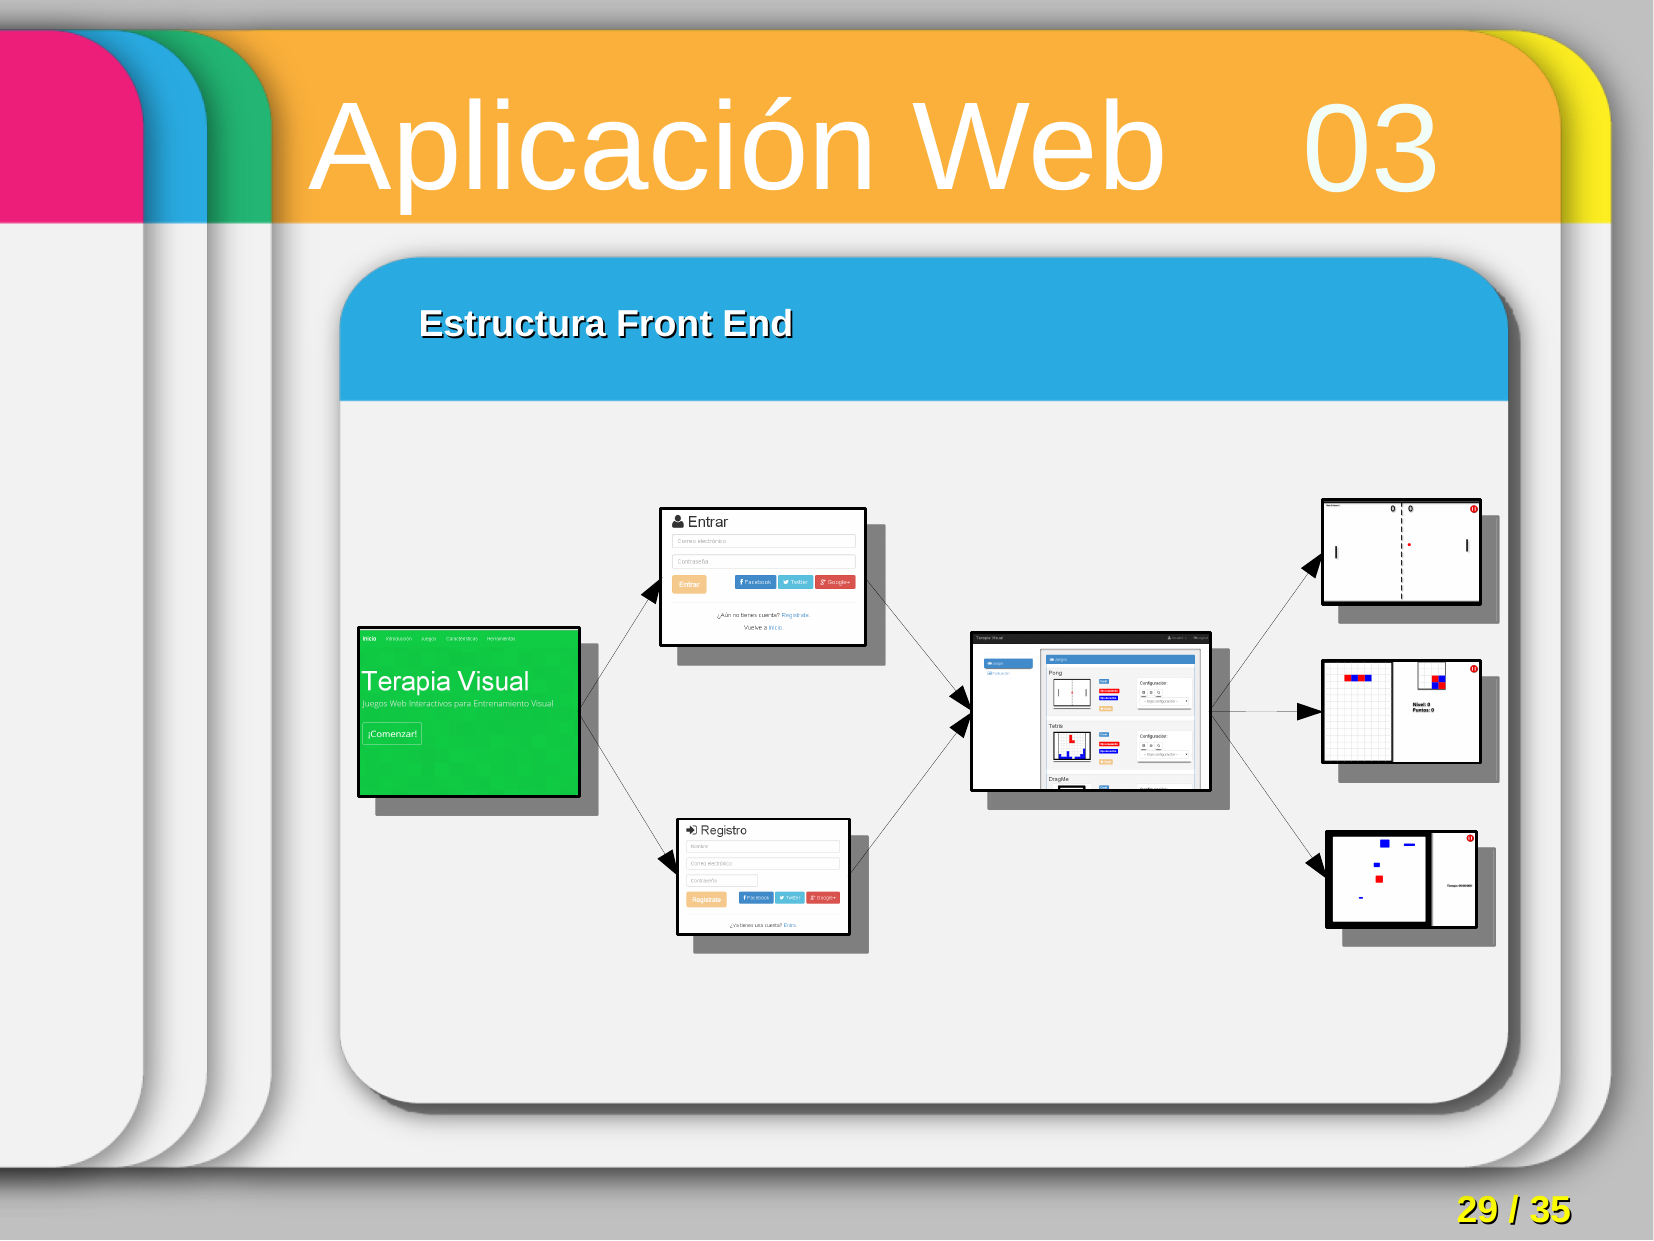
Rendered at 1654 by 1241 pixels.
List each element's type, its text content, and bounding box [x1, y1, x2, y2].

picture [0, 0, 1654, 1241]
title Aplicación Web [177, 59, 1300, 235]
text_box Estructura Front End [403, 295, 839, 354]
text_box 03 [1287, 58, 1463, 225]
